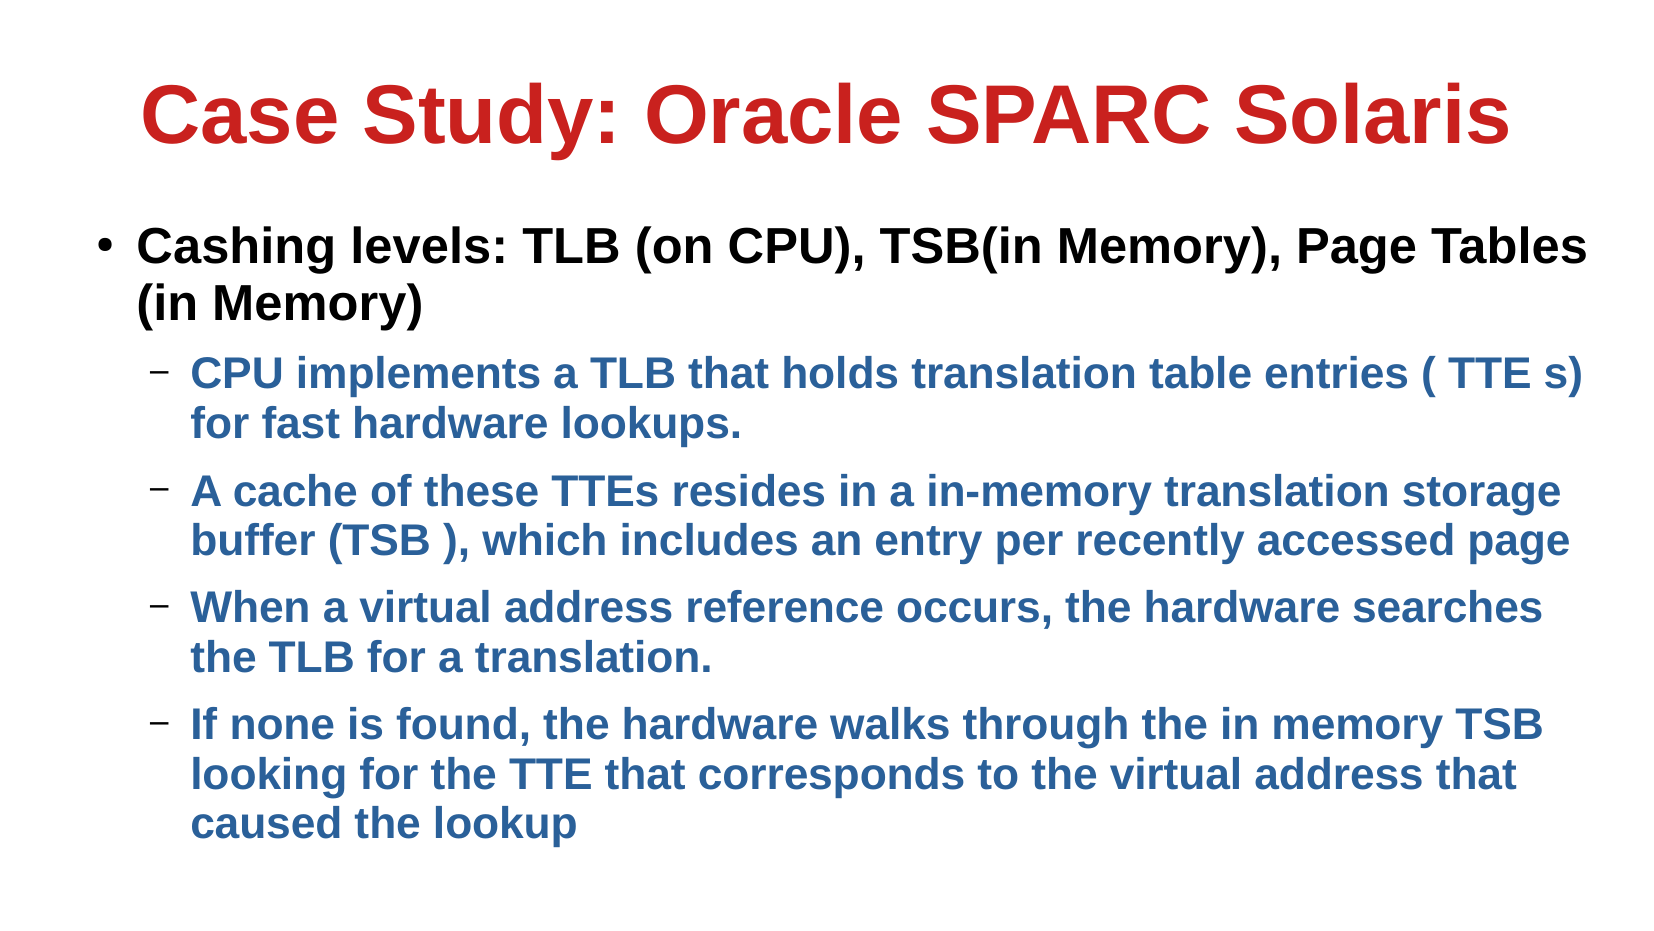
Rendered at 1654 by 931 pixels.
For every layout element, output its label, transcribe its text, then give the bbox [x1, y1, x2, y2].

list Cashing levels: TLB (on CPU), TSB(in Memory), Page Tables (in Memory) CPU implements a TLB that holds translation table entries ( TTE s) for fast hardware lookups. A cache of these TTEs resides in a in-memory translation storage buffer (TSB ), which includes an entry per recently accessed page When a virtual address reference occurs, the hardware searches the TLB for a translation. If none is found, the hardware walks through the in memory TSB looking for the TTE that corresponds to the virtual address that caused the lookup [82, 217, 1595, 898]
title Case Study: Oracle SPARC Solaris [82, 37, 1571, 193]
